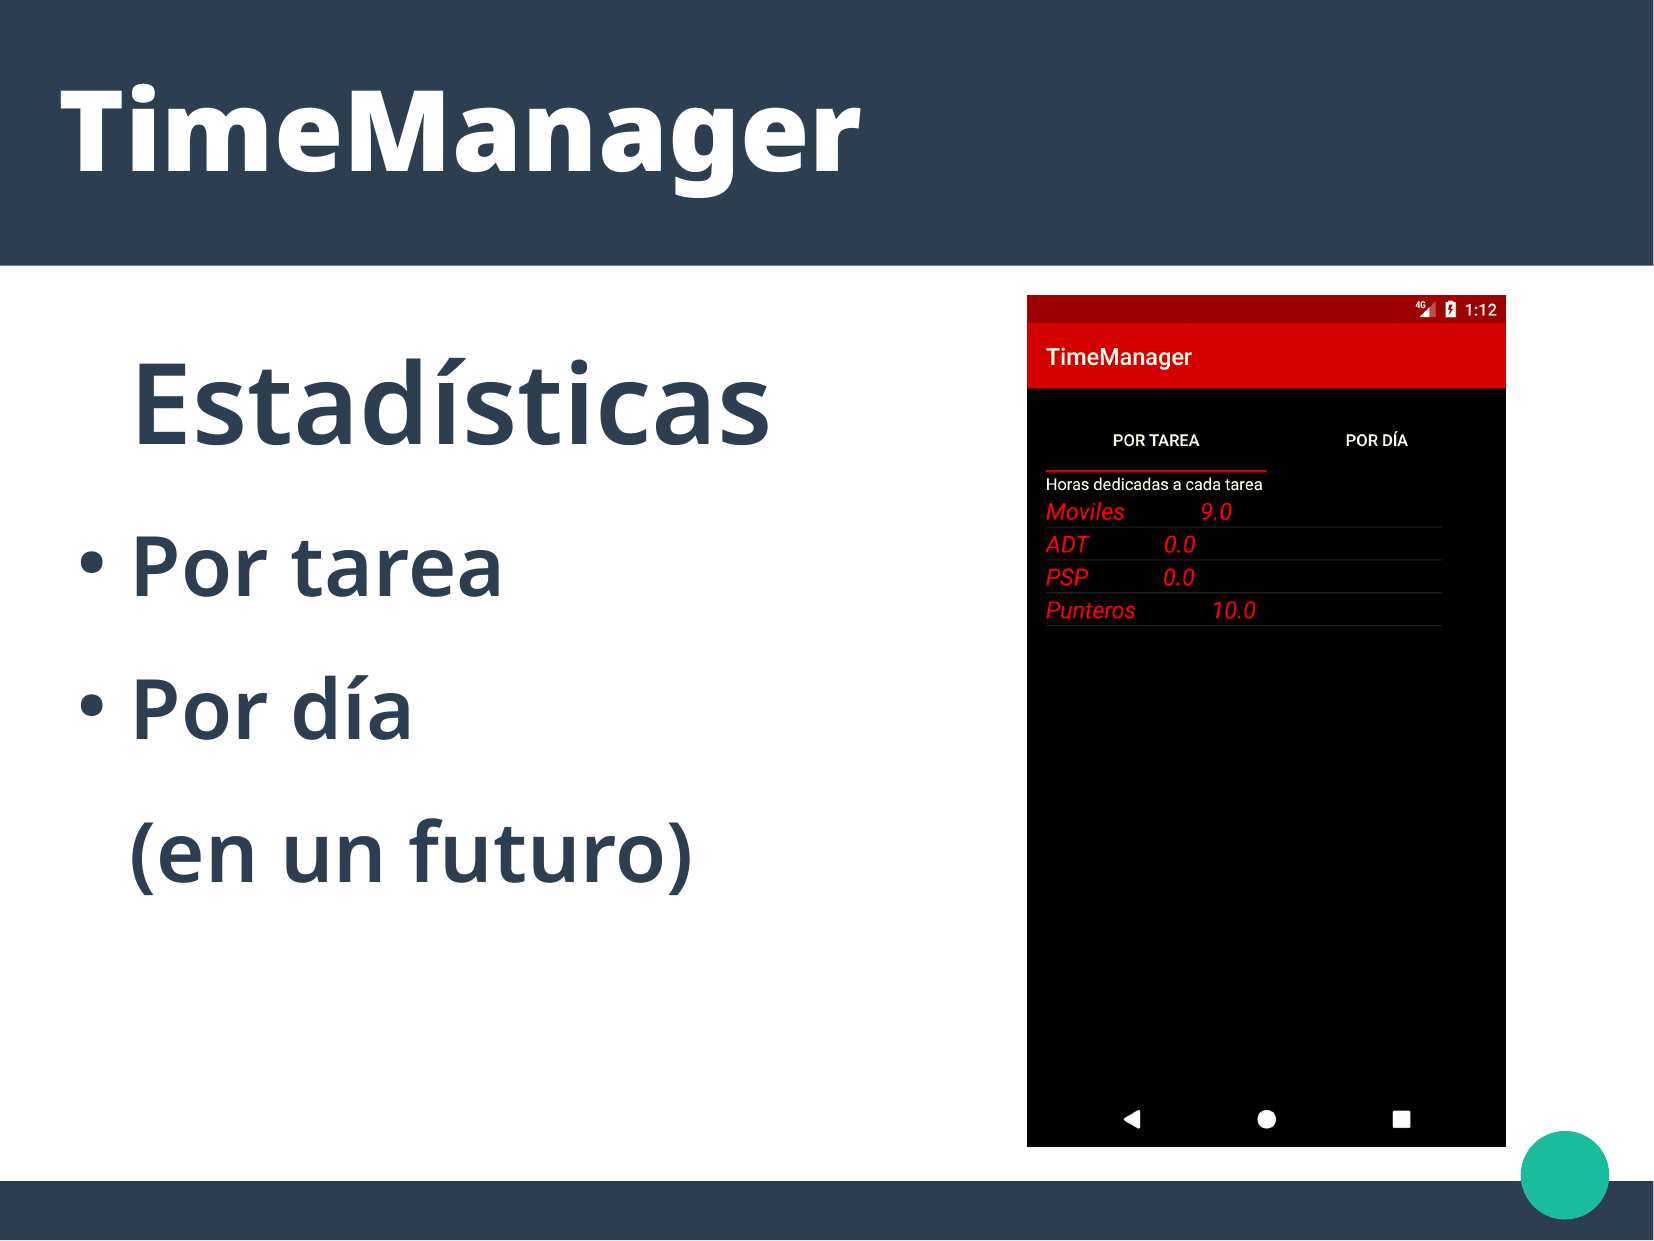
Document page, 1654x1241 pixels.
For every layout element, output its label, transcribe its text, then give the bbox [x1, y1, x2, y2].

title TimeManager [59, 49, 1595, 207]
list Estadísticas Por tarea Por día (en un futuro) [59, 324, 1595, 1152]
picture [1027, 295, 1506, 1147]
